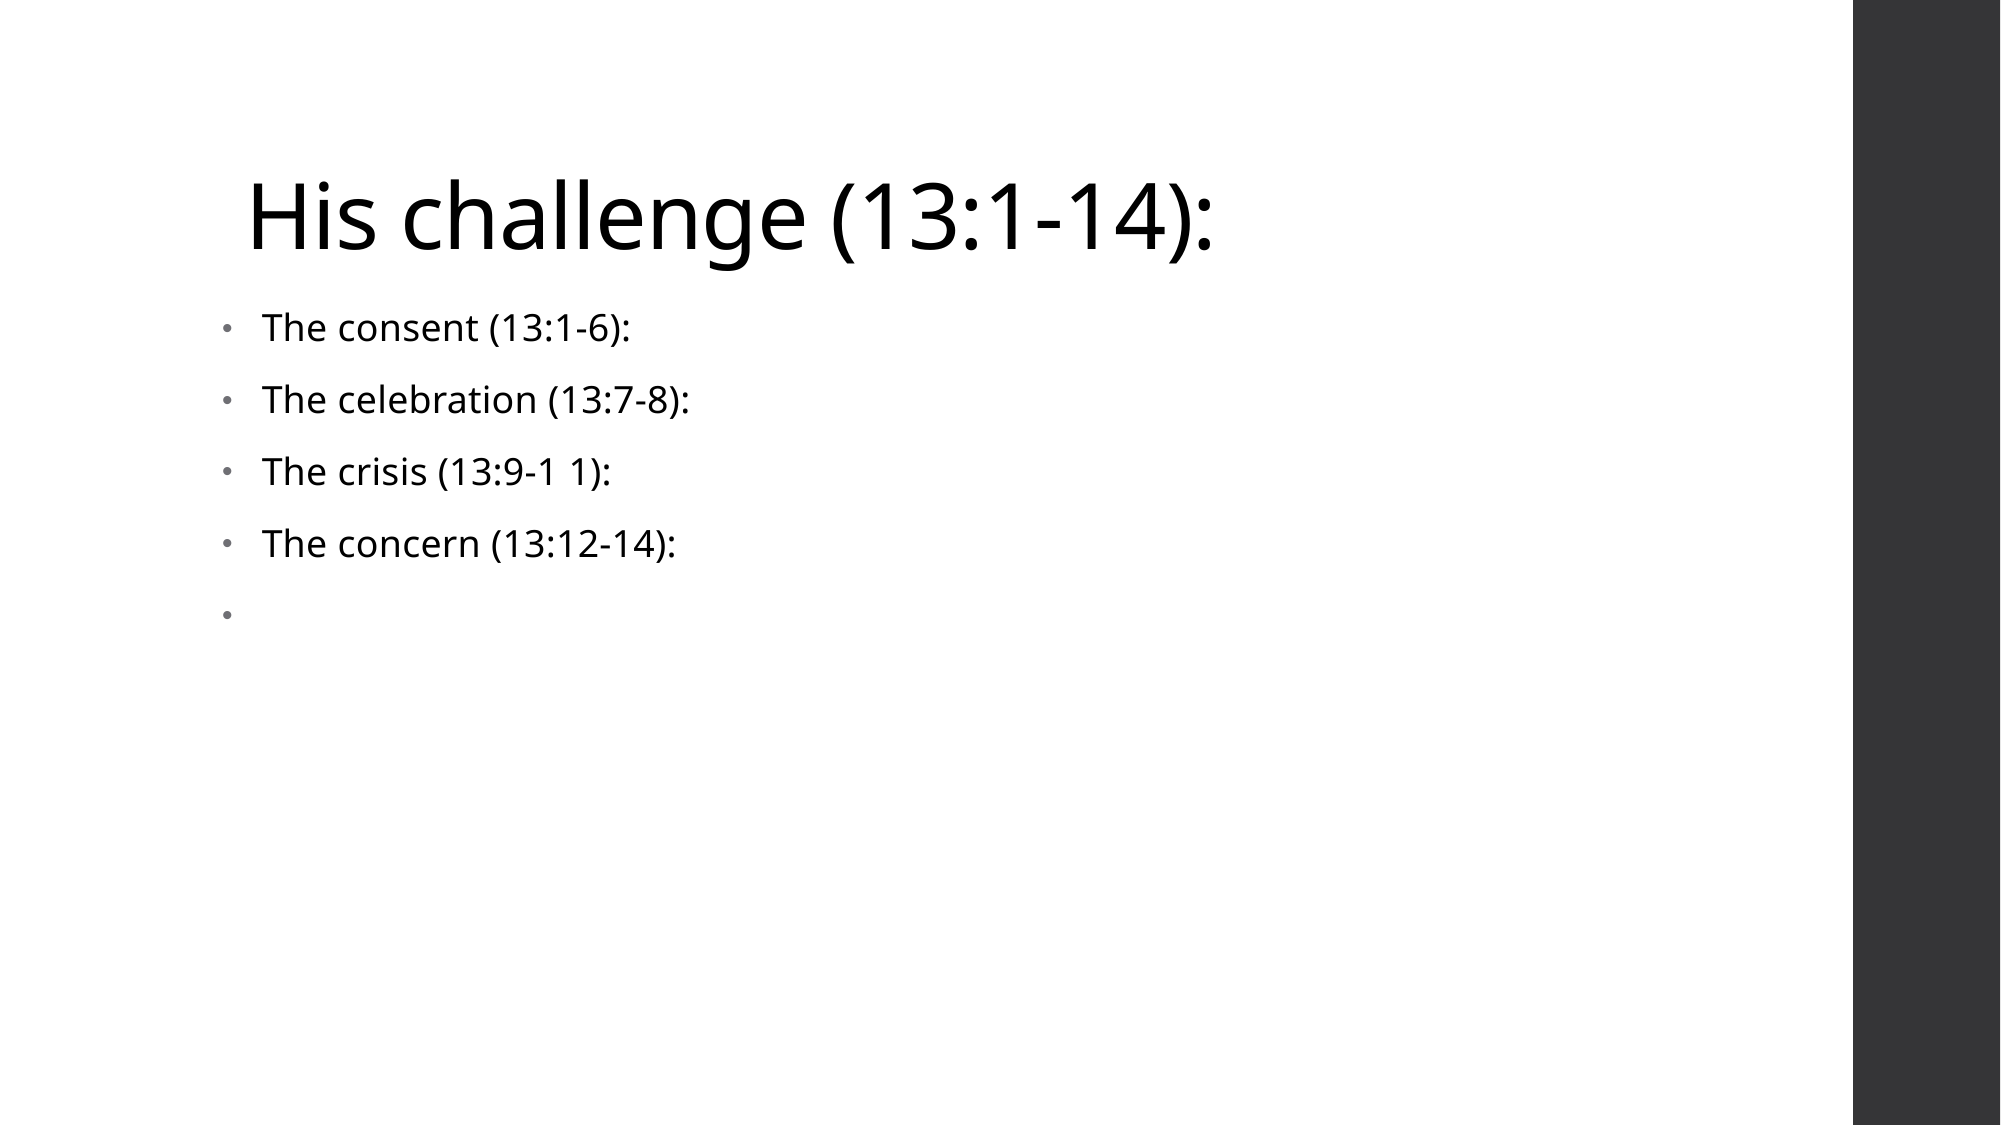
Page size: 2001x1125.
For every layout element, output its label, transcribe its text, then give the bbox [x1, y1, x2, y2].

title His challenge (13:1-14): [206, 60, 1797, 278]
list The consent (13:1-6): The celebration (13:7-8): The crisis (13:9-1 1): The concern (13:12-14): [206, 299, 1617, 1014]
